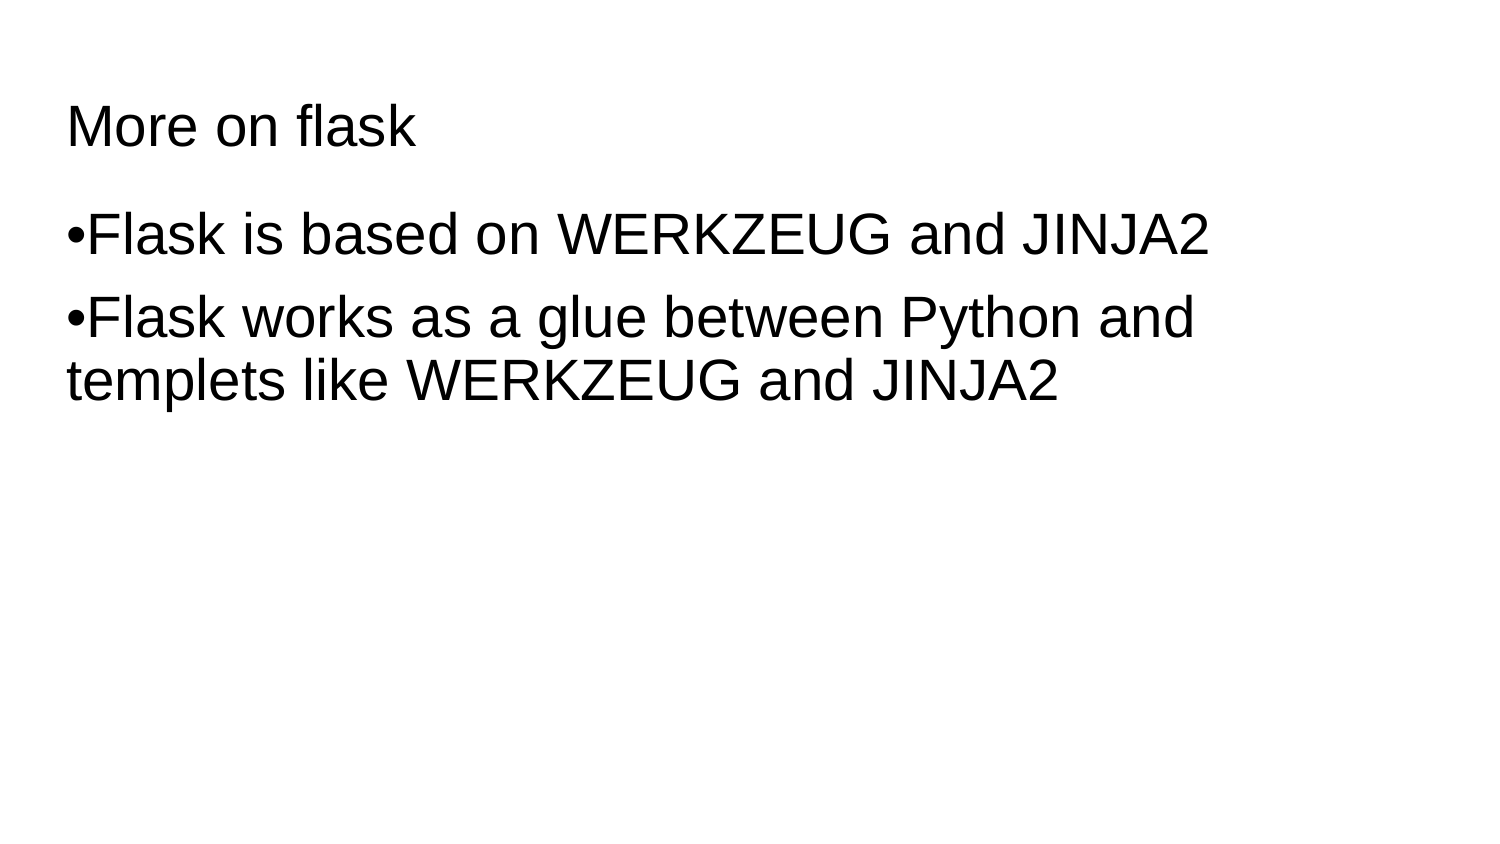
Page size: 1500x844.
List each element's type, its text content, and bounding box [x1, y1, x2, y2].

title More on flask [51, 72, 1449, 167]
list •Flask is based on WERKZEUG and JINJA2 •Flask works as a glue between Python and templets like WERKZEUG and JINJA2 [51, 189, 1449, 750]
